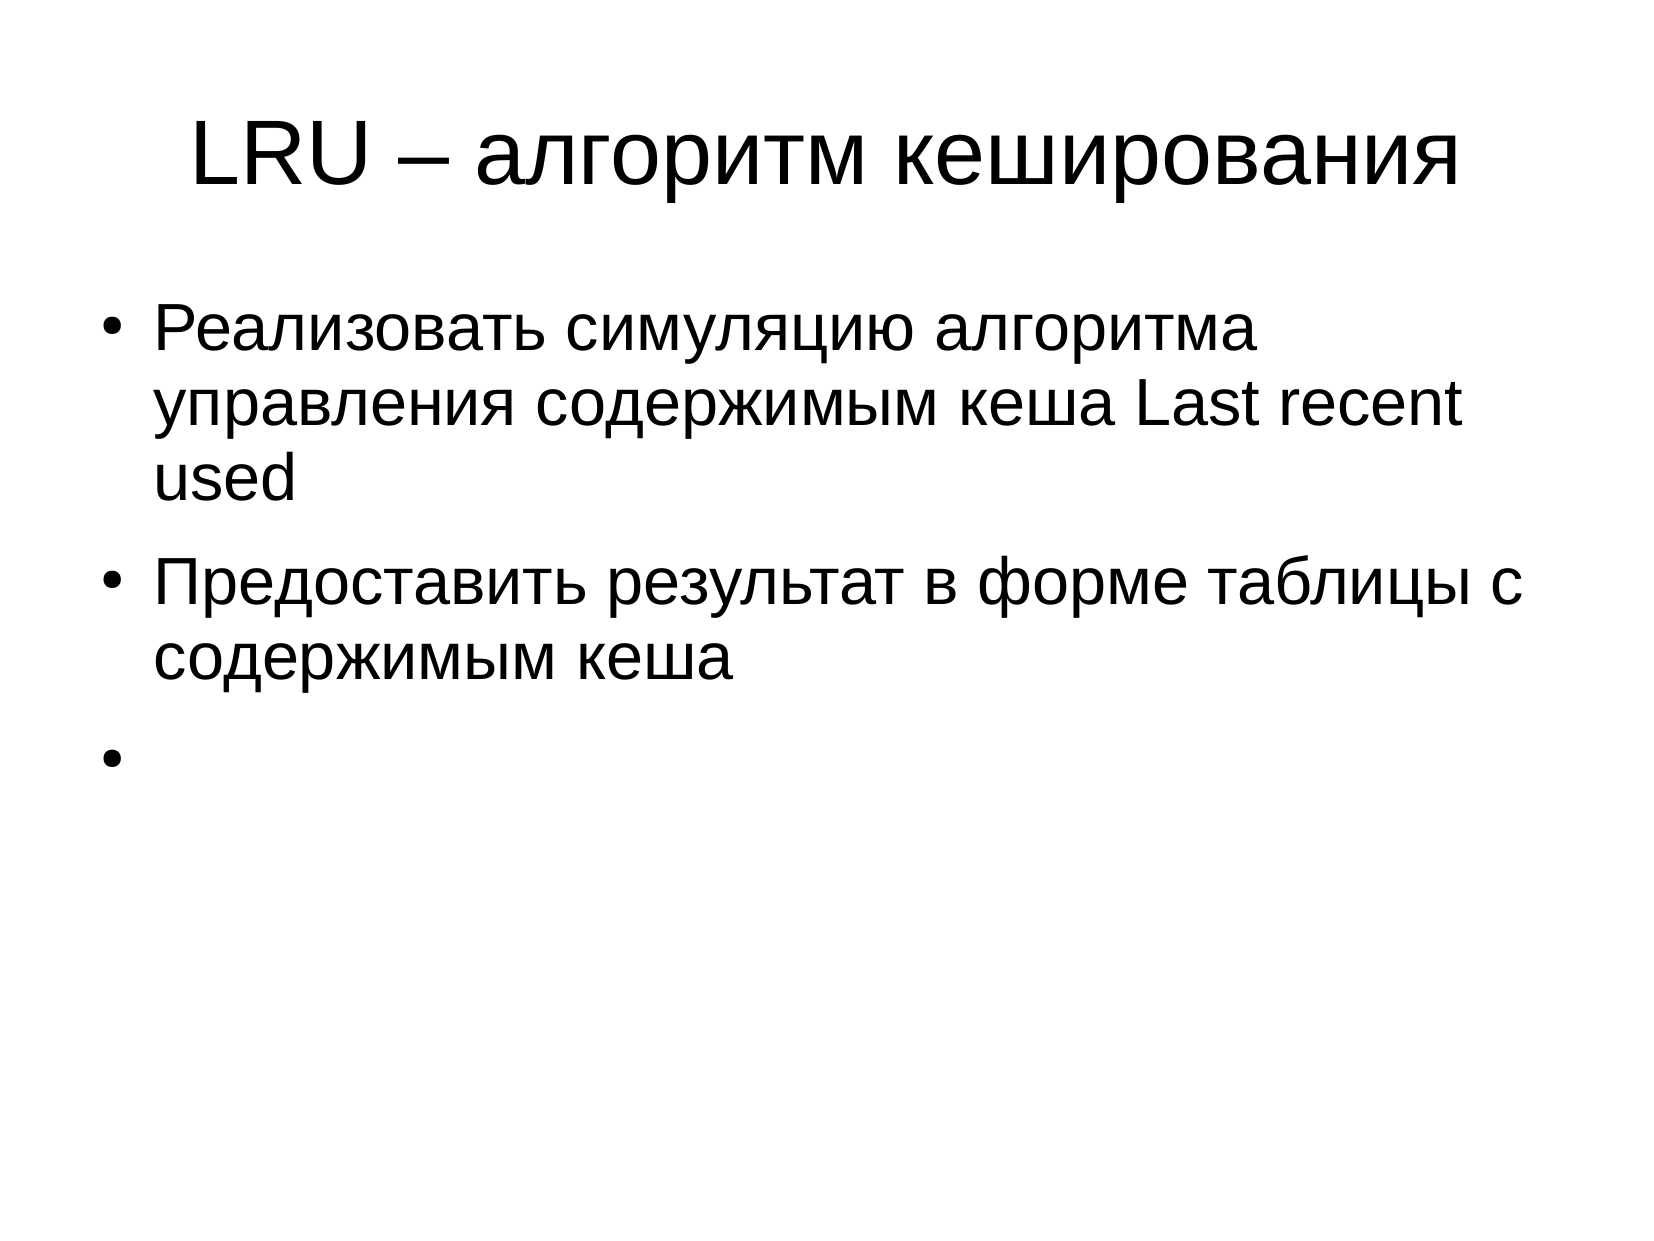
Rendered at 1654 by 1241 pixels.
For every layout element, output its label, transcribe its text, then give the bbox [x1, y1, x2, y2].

title LRU – алгоритм кеширования [82, 49, 1571, 257]
list Реализовать симуляцию алгоритма управления содержимым кеша Last recent used Предоставить результат в форме таблицы с содержимым кеша [82, 290, 1538, 1010]
